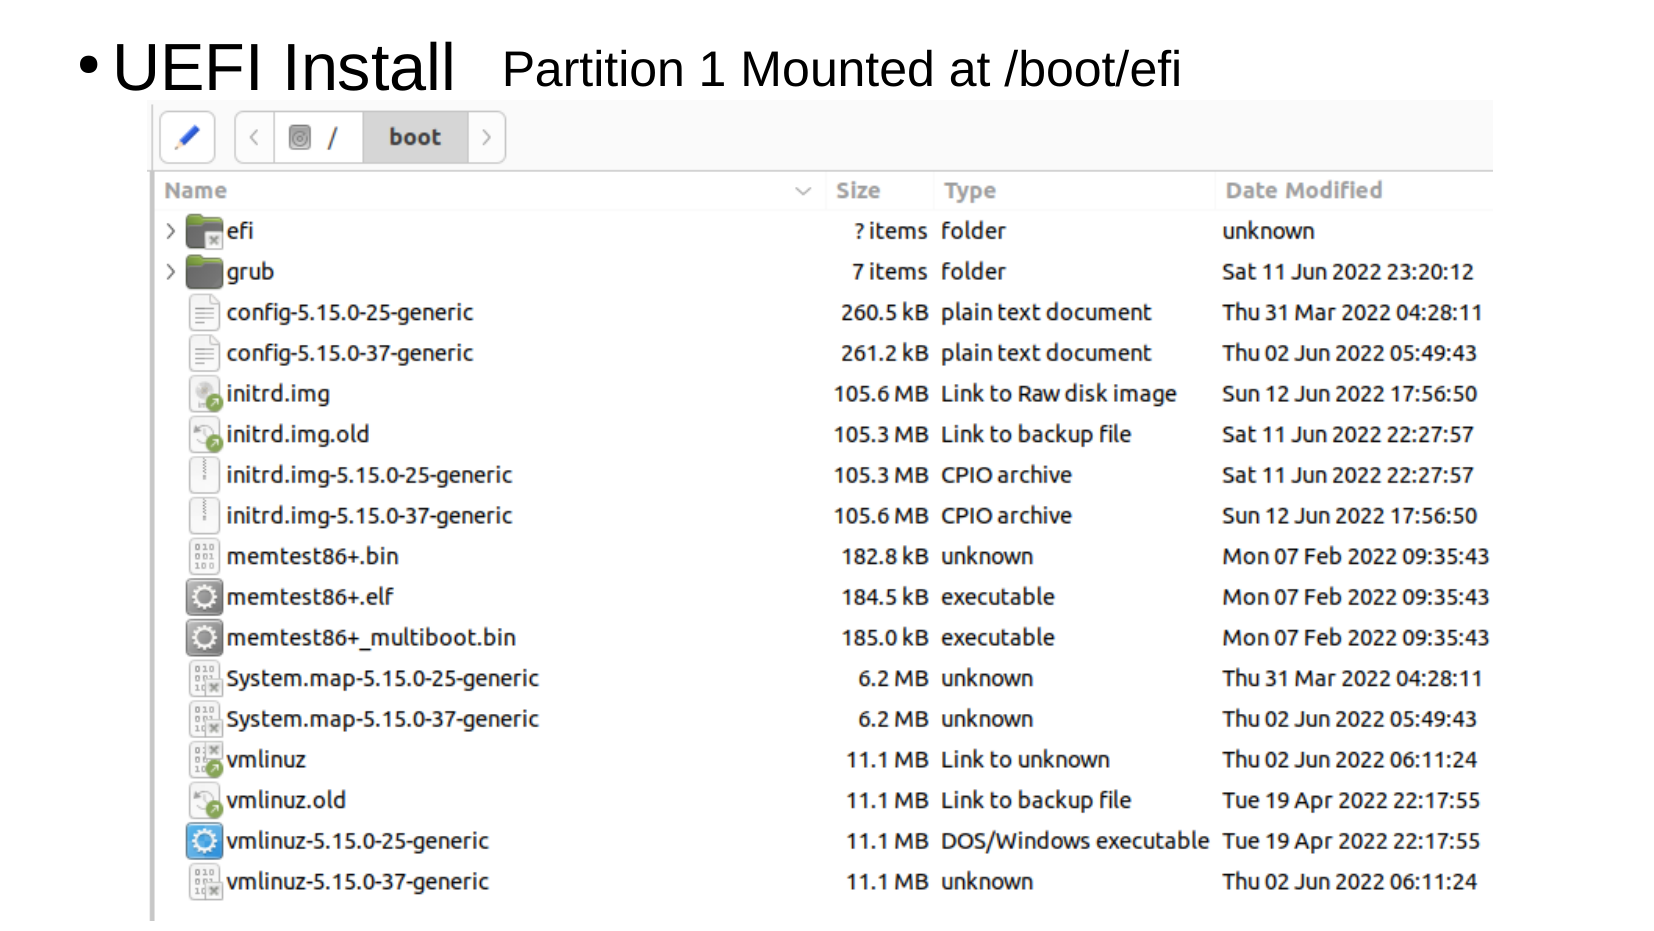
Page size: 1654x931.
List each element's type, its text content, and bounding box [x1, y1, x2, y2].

subtitle Partition 1 Mounted at /boot/efi [501, 41, 1300, 98]
title UEFI Install [76, 29, 1565, 105]
picture [147, 100, 1493, 921]
